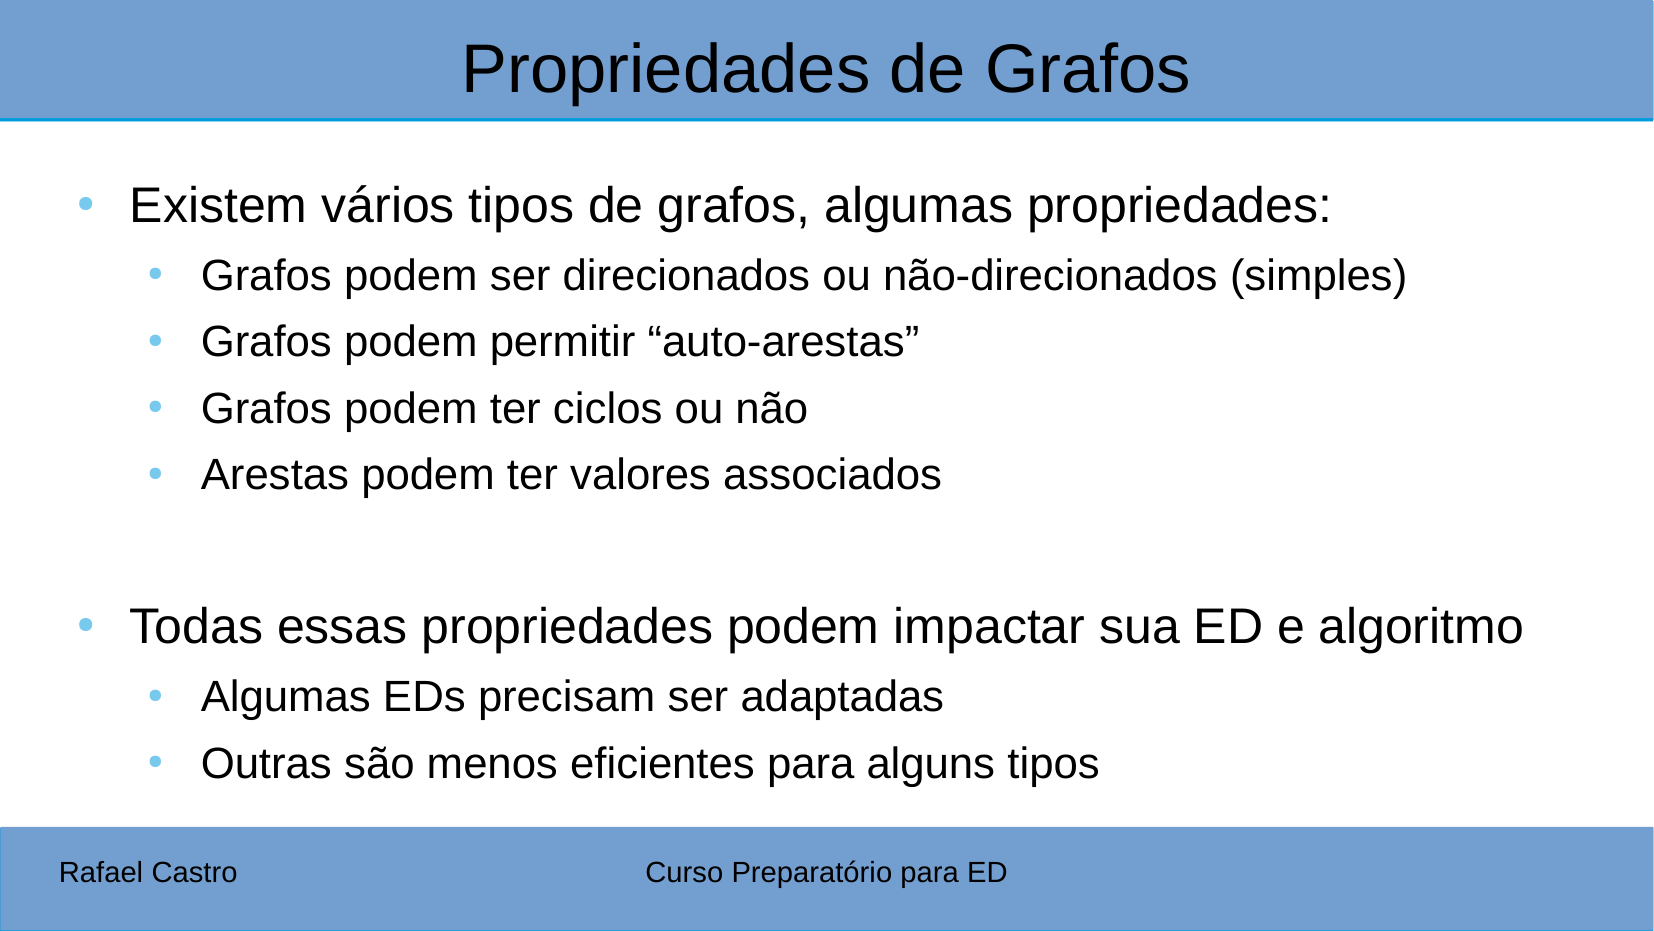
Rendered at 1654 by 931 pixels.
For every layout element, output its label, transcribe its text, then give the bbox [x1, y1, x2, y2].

list Existem vários tipos de grafos, algumas propriedades: Grafos podem ser direcionados ou não-direcionados (simples) Grafos podem permitir “auto-arestas” Grafos podem ter ciclos ou não Arestas podem ter valores associados Todas essas propriedades podem impactar sua ED e algoritmo Algumas EDs precisam ser adaptadas Outras são menos eficientes para alguns tipos [59, 177, 1595, 768]
title Propriedades de Grafos [59, 29, 1595, 108]
